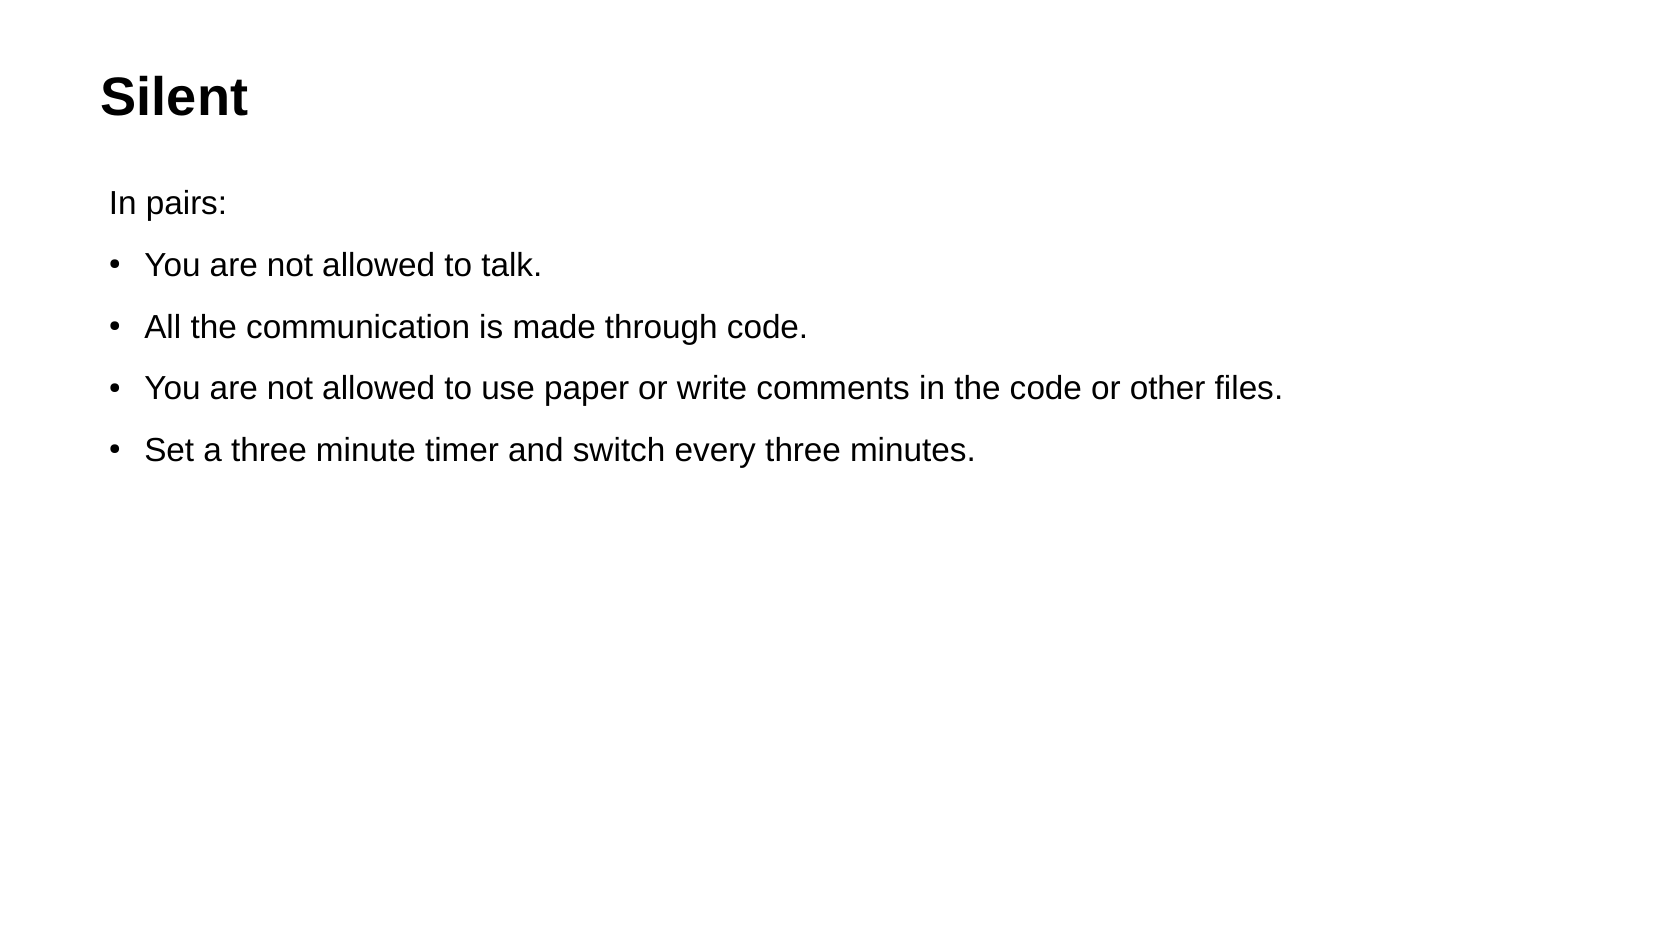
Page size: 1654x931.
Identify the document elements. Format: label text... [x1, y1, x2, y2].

text_box Silent [85, 59, 264, 135]
text_box In pairs: You are not allowed to talk. All the communication is made through code. You are not allowed to use paper or write comments in the code or other files. Set a three minute timer and switch every three minutes. [94, 177, 1447, 552]
